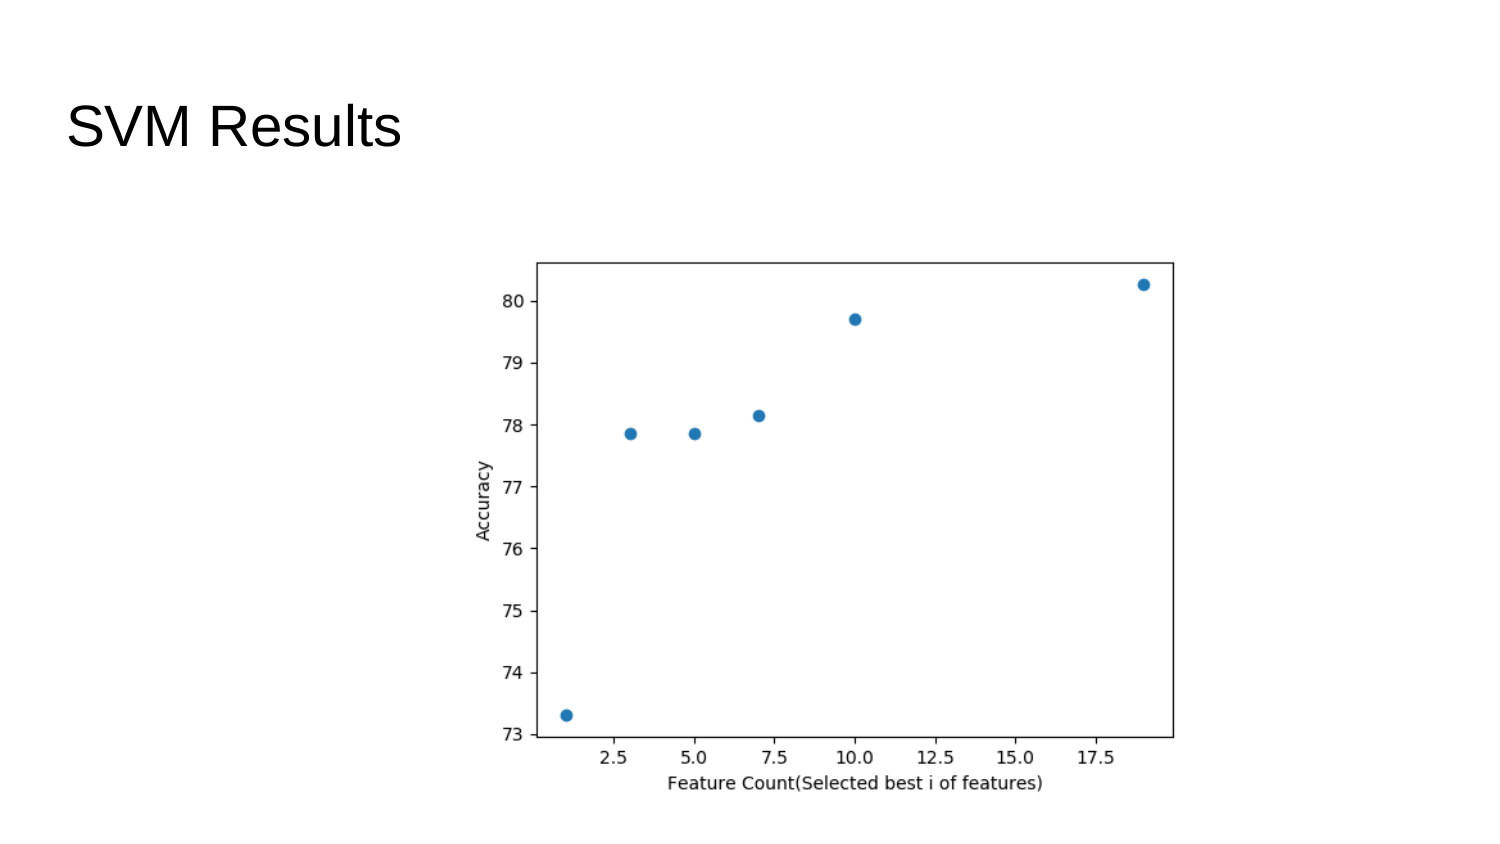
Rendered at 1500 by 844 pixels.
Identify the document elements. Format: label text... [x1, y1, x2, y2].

title SVM Results [51, 72, 1449, 167]
picture [434, 188, 1255, 805]
